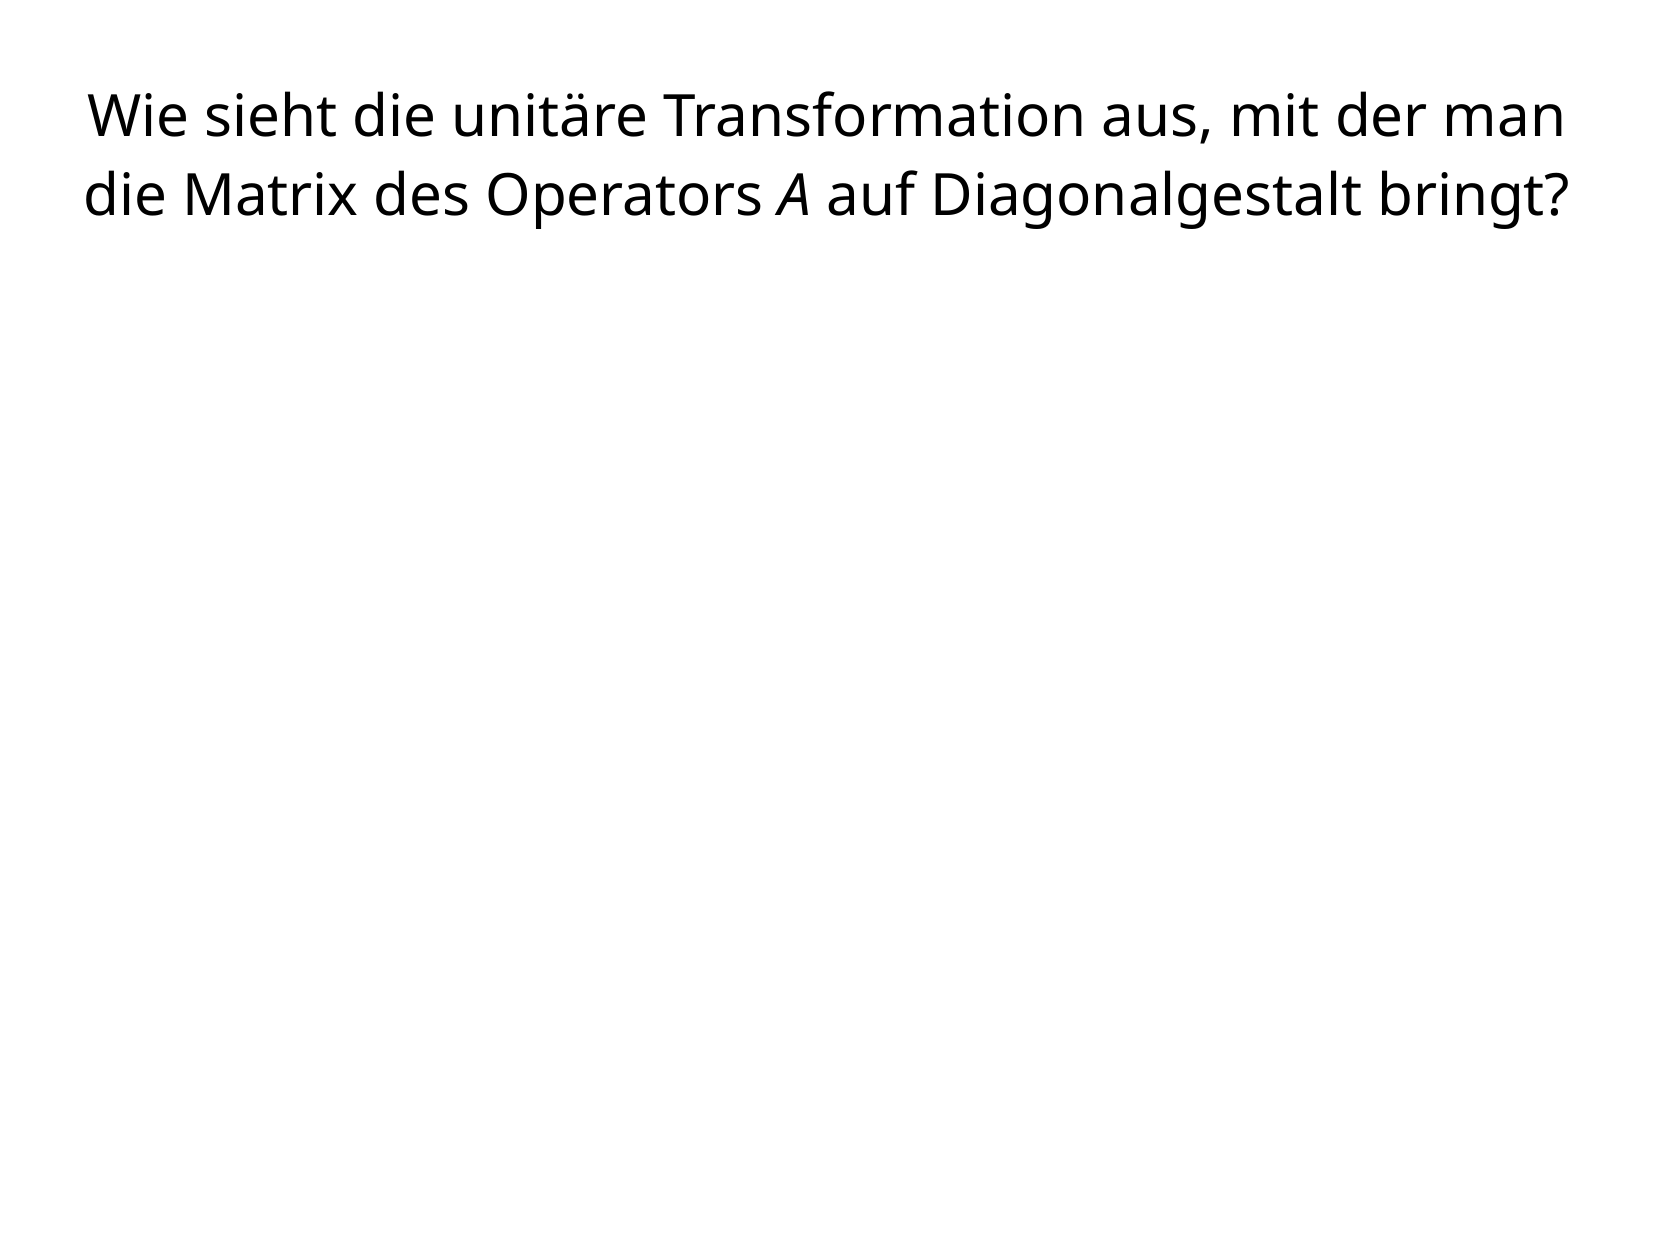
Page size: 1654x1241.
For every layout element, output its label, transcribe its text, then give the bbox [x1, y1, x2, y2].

title Wie sieht die unitäre Transformation aus, mit der man die Matrix des Operators A auf Diagonalgestalt bringt? [82, 49, 1571, 257]
